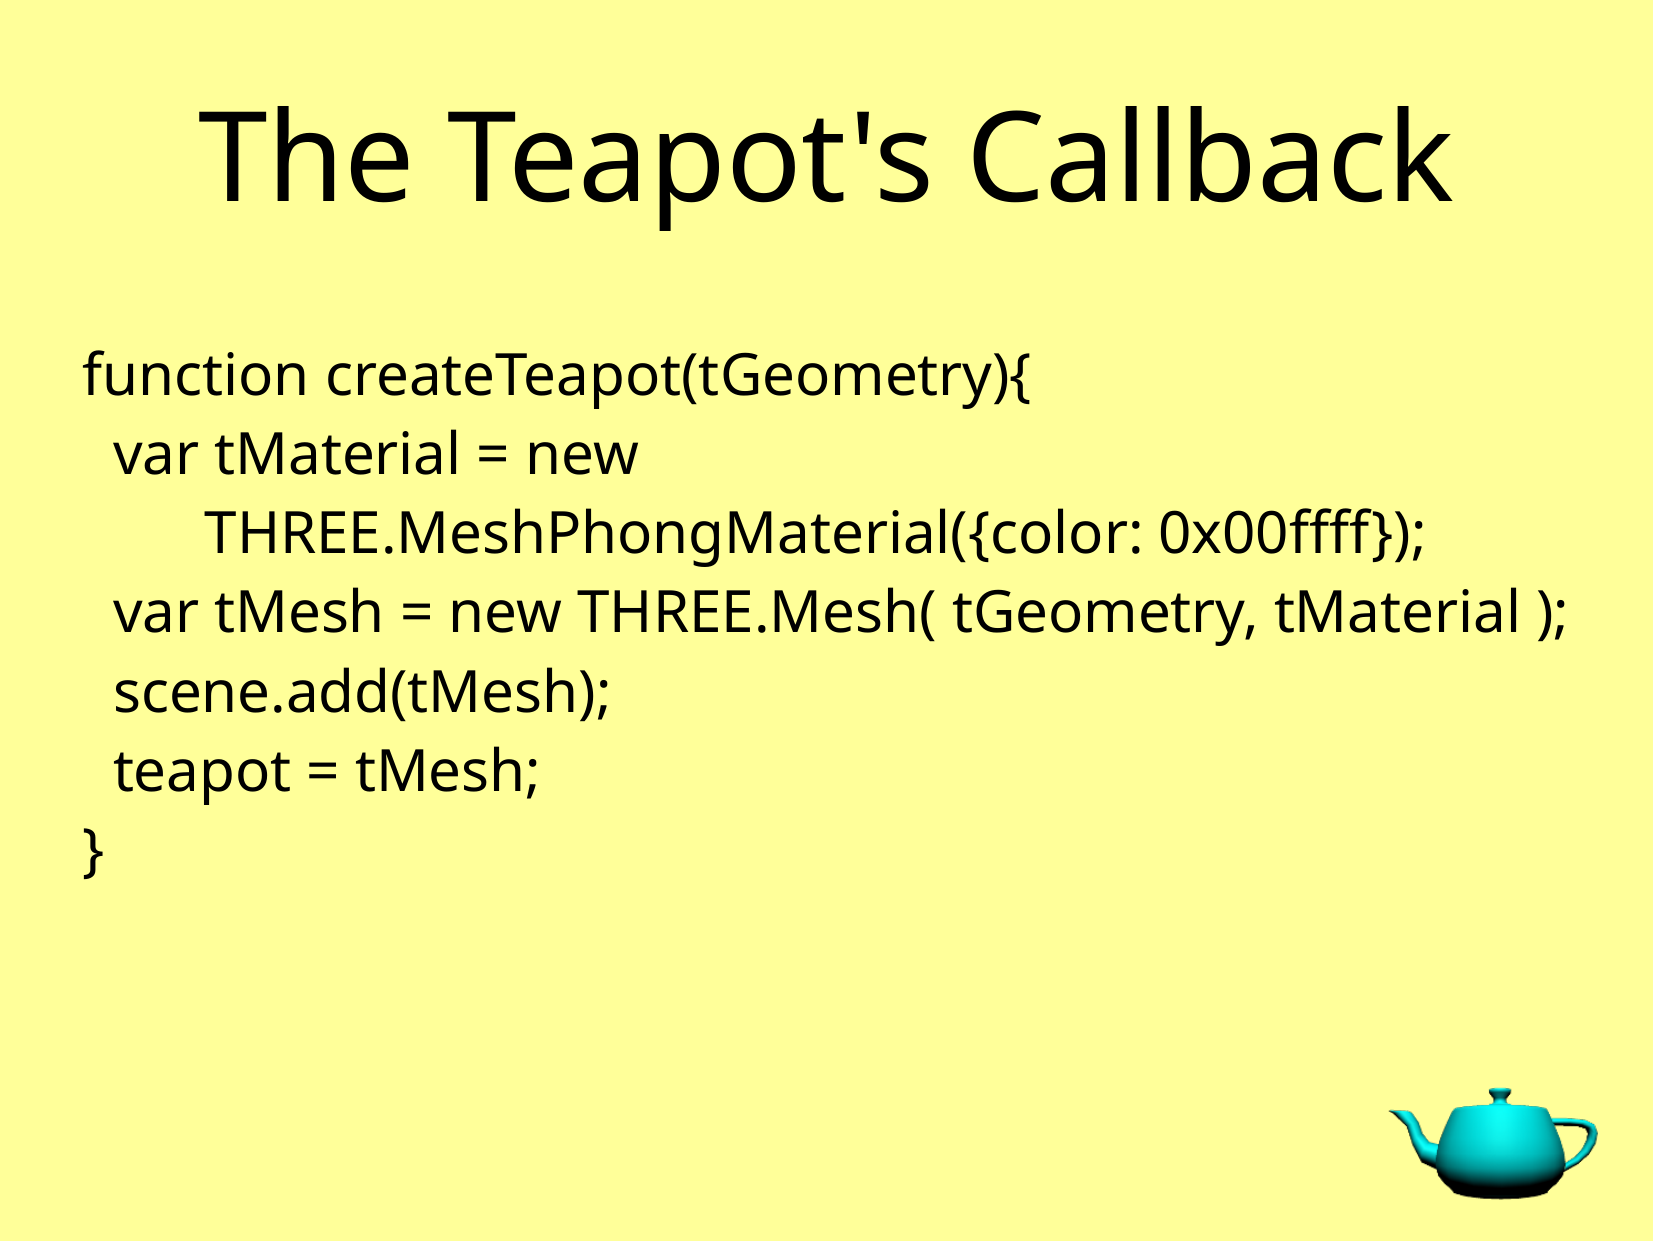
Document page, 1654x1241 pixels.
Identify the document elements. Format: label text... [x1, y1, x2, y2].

subtitle function createTeapot(tGeometry){ var tMaterial = new THREE.MeshPhongMaterial({color: 0x00ffff}); var tMesh = new THREE.Mesh( tGeometry, tMaterial ); scene.add(tMesh); teapot = tMesh; } [82, 290, 1571, 1010]
picture [1387, 1085, 1600, 1201]
title The Teapot's Callback [82, 49, 1571, 257]
